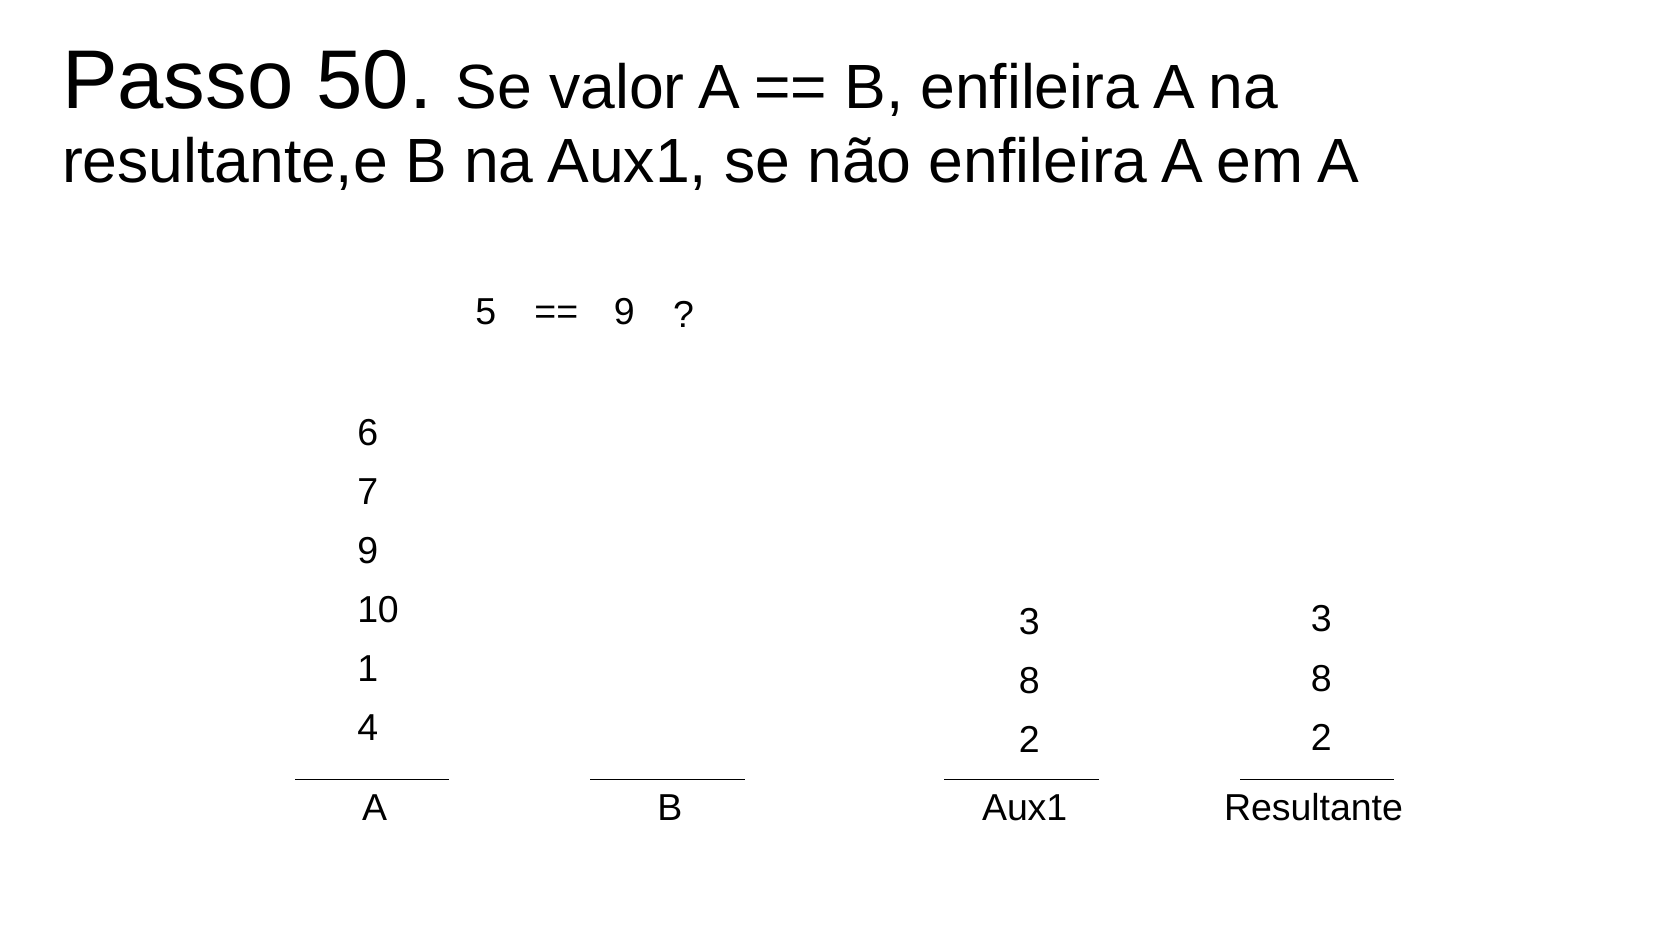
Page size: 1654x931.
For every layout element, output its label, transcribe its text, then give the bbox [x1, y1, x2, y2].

text_box 9 [342, 521, 426, 579]
text_box A [347, 779, 508, 837]
text_box ? [658, 285, 709, 343]
text_box 4 [342, 699, 426, 756]
text_box Resultante [1209, 779, 1418, 837]
text_box 8 [1296, 649, 1347, 707]
text_box Aux1 [967, 780, 1083, 837]
text_box 3 [1296, 590, 1347, 648]
text_box 1 [342, 640, 426, 697]
text_box Passo 50. Se valor A == B, enfileira A na resultante,e B na Aux1, se não enfileira A em A [47, 25, 1607, 274]
text_box == [519, 283, 594, 341]
text_box 3 [1003, 592, 1055, 650]
text_box 2 [1296, 708, 1347, 766]
text_box B [642, 780, 698, 837]
text_box 5 [460, 283, 519, 341]
text_box 8 [1003, 651, 1055, 709]
text_box 6 [342, 403, 426, 461]
text_box 10 [342, 580, 426, 638]
text_box 9 [599, 283, 650, 341]
text_box 2 [1003, 710, 1055, 768]
text_box 7 [342, 462, 426, 520]
